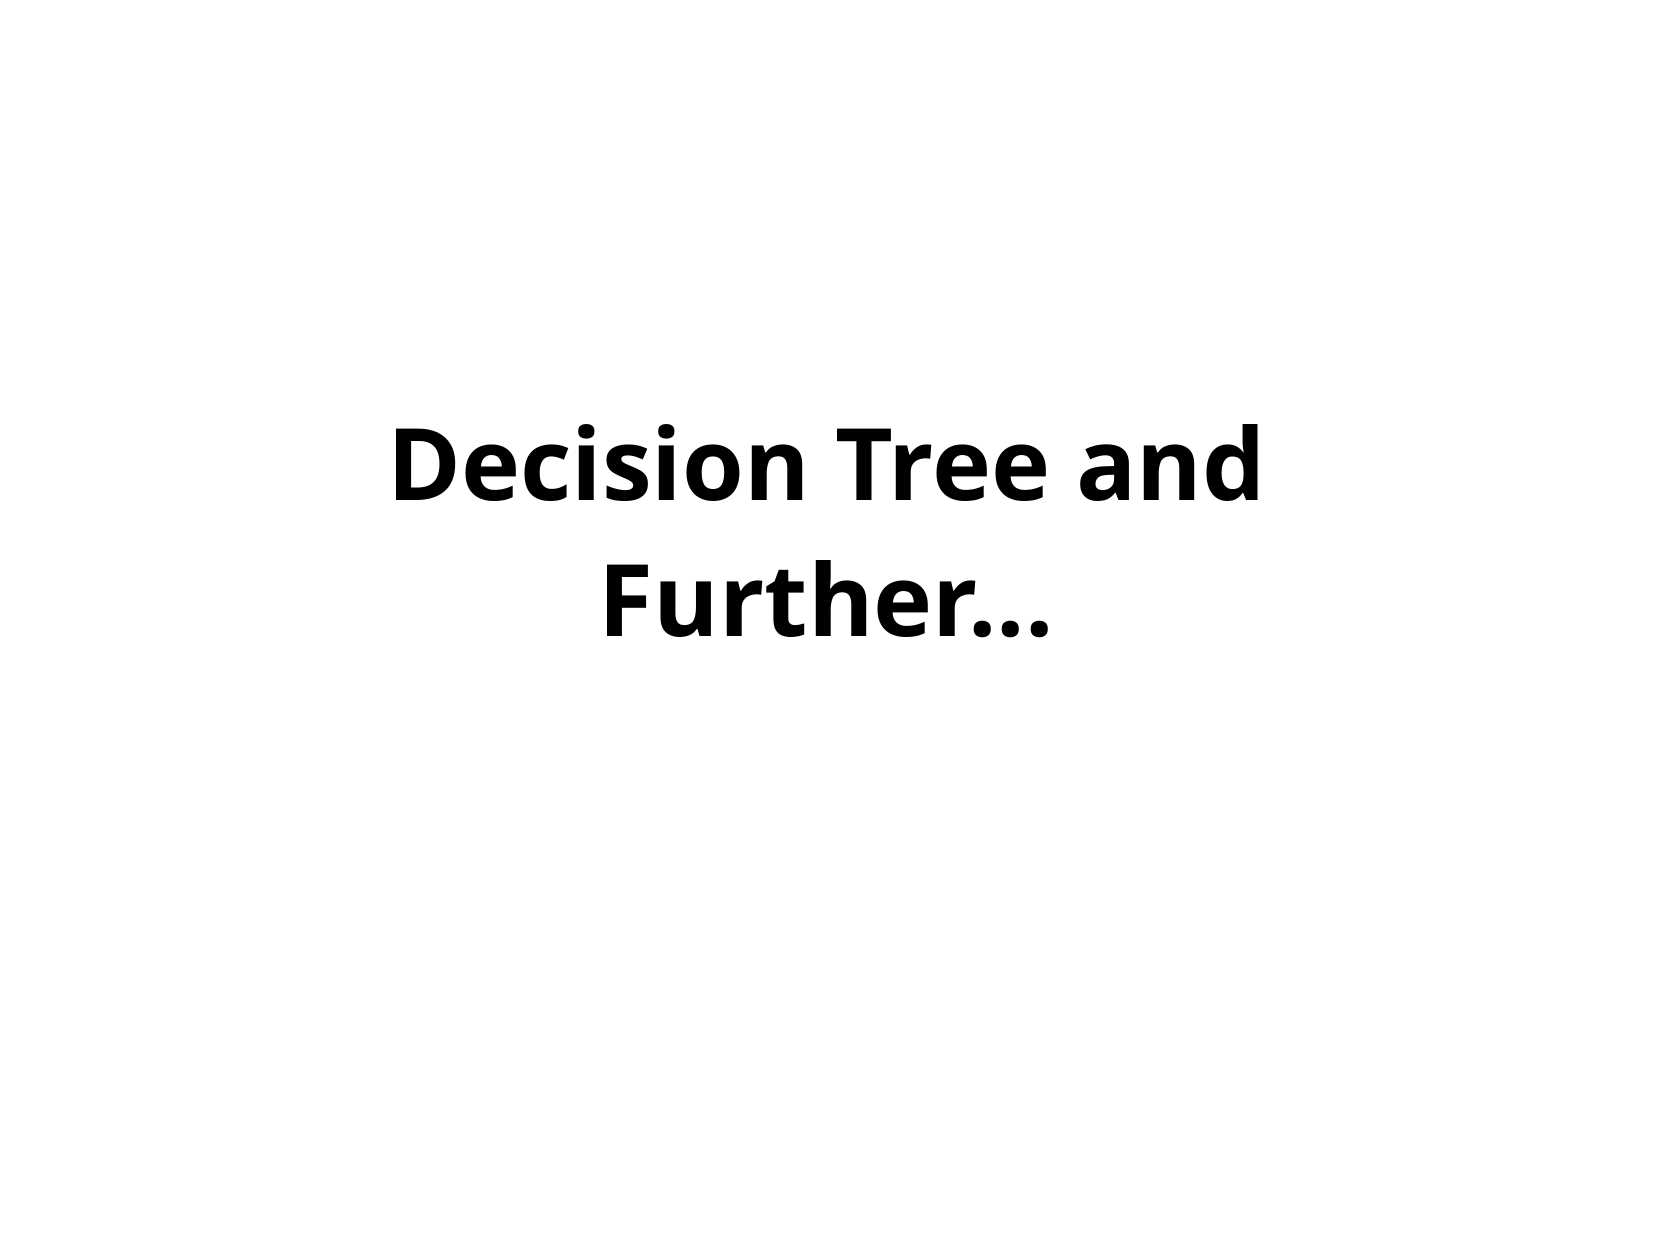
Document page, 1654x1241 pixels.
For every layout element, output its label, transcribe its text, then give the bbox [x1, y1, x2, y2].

subtitle Decision Tree and Further... [82, 49, 1571, 1010]
